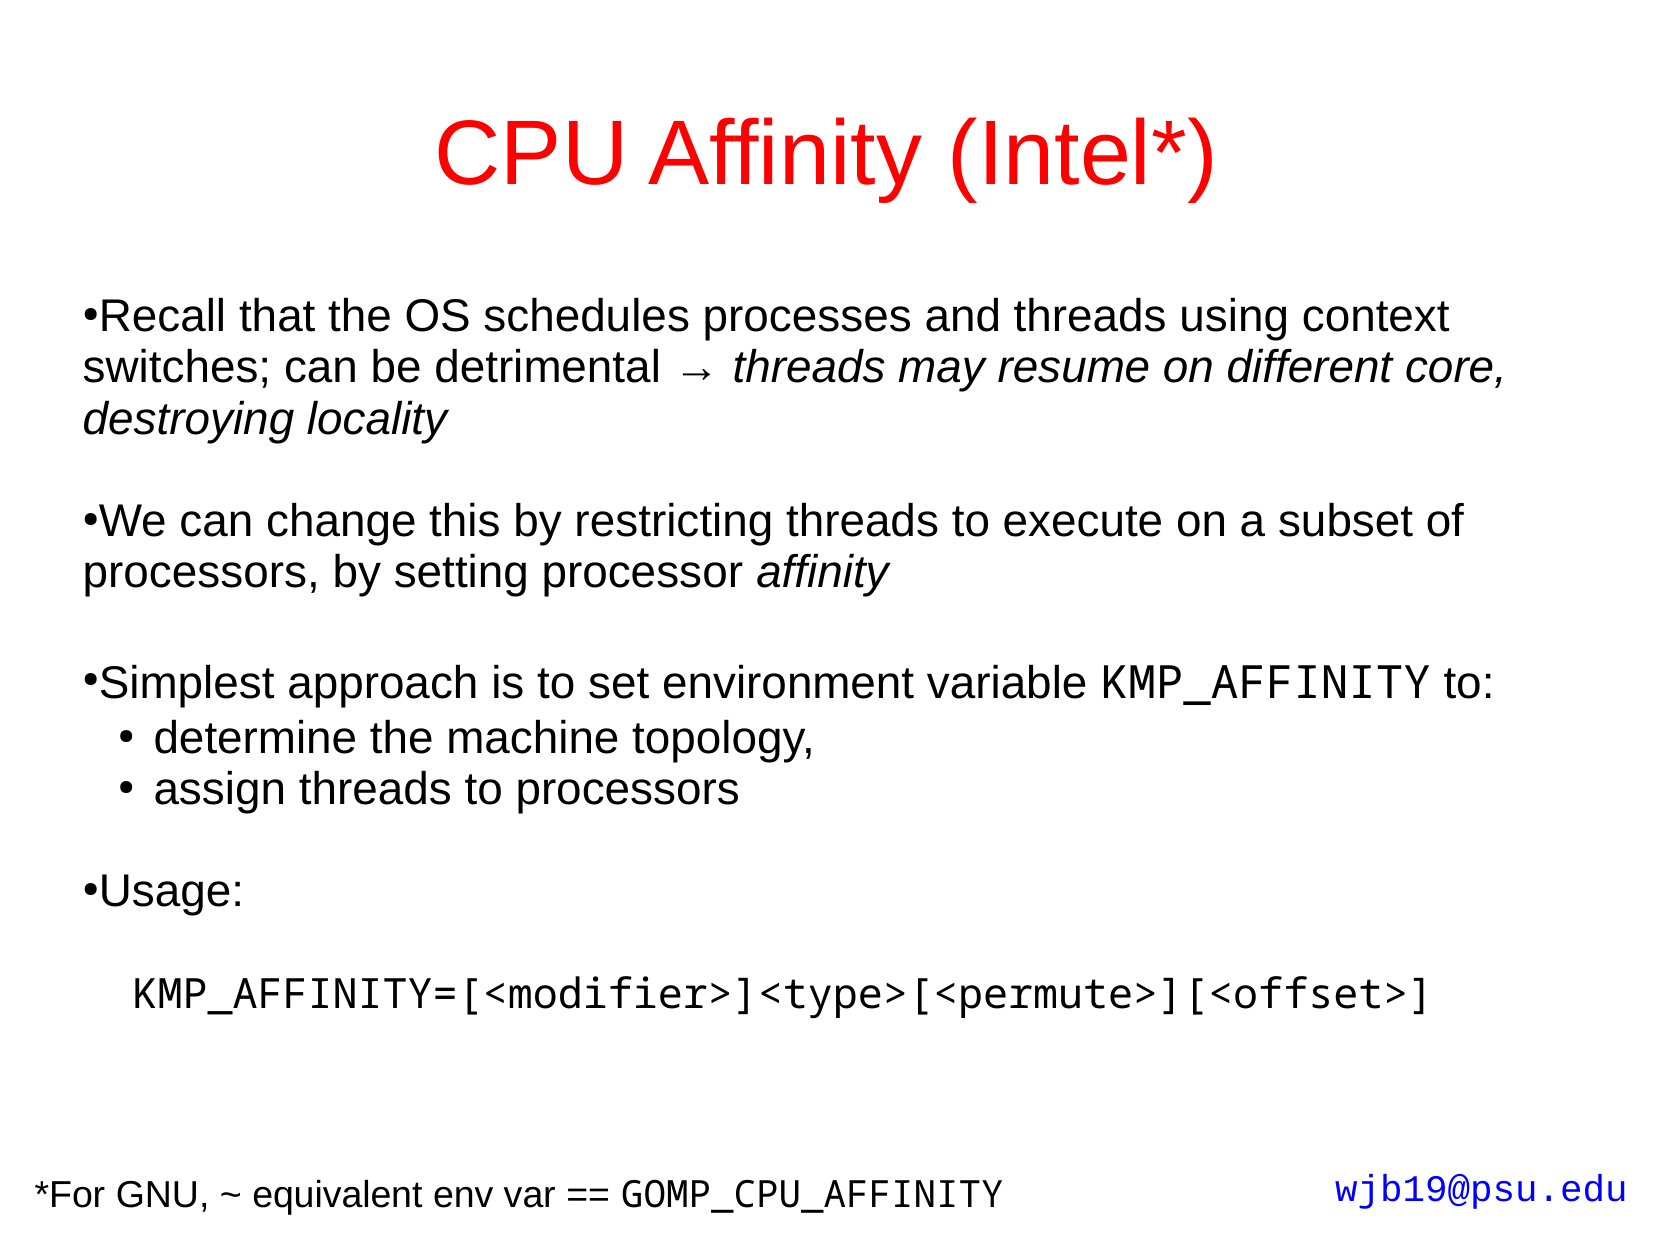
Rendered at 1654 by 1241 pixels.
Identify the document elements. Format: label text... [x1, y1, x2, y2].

title CPU Affinity (Intel*) [82, 49, 1571, 257]
text_box wjb19@psu.edu [1320, 1162, 1643, 1220]
subtitle Recall that the OS schedules processes and threads using context switches; can be detrimental → threads may resume on different core, destroying locality We can change this by restricting threads to execute on a subset of processors, by setting processor affinity Simplest approach is to set environment variable KMP_AFFINITY to: determine the machine topology, assign threads to processors Usage: KMP_AFFINITY=[<modifier>]<type>[<permute>][<offset>] [82, 290, 1571, 1109]
text_box *For GNU, ~ equivalent env var == GOMP_CPU_AFFINITY [19, 1159, 1019, 1220]
